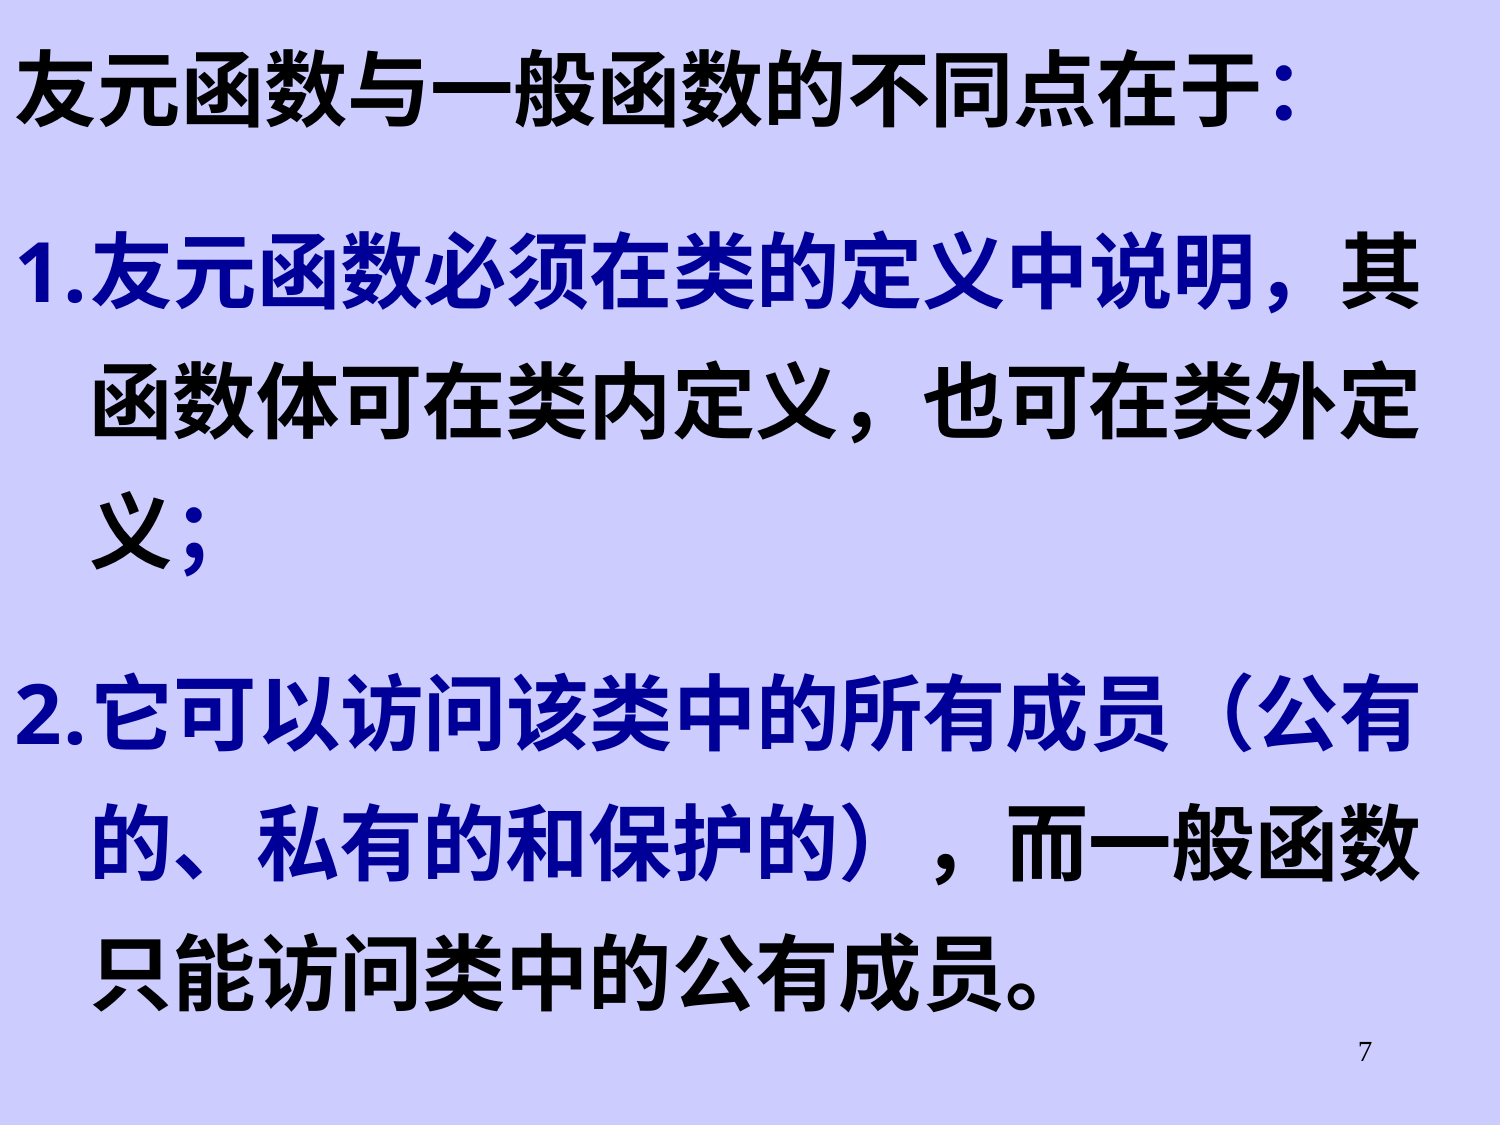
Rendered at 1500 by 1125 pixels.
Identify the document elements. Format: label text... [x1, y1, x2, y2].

text_box <编号> [1074, 1029, 1388, 1101]
text_box 友元函数与一般函数的不同点在于： 友元函数必须在类的定义中说明，其函数体可在类内定义，也可在类外定义； 它可以访问该类中的所有成员（公有的、私有的和保护的），而一般函数只能访问类中的公有成员。 [0, 0, 1500, 1029]
